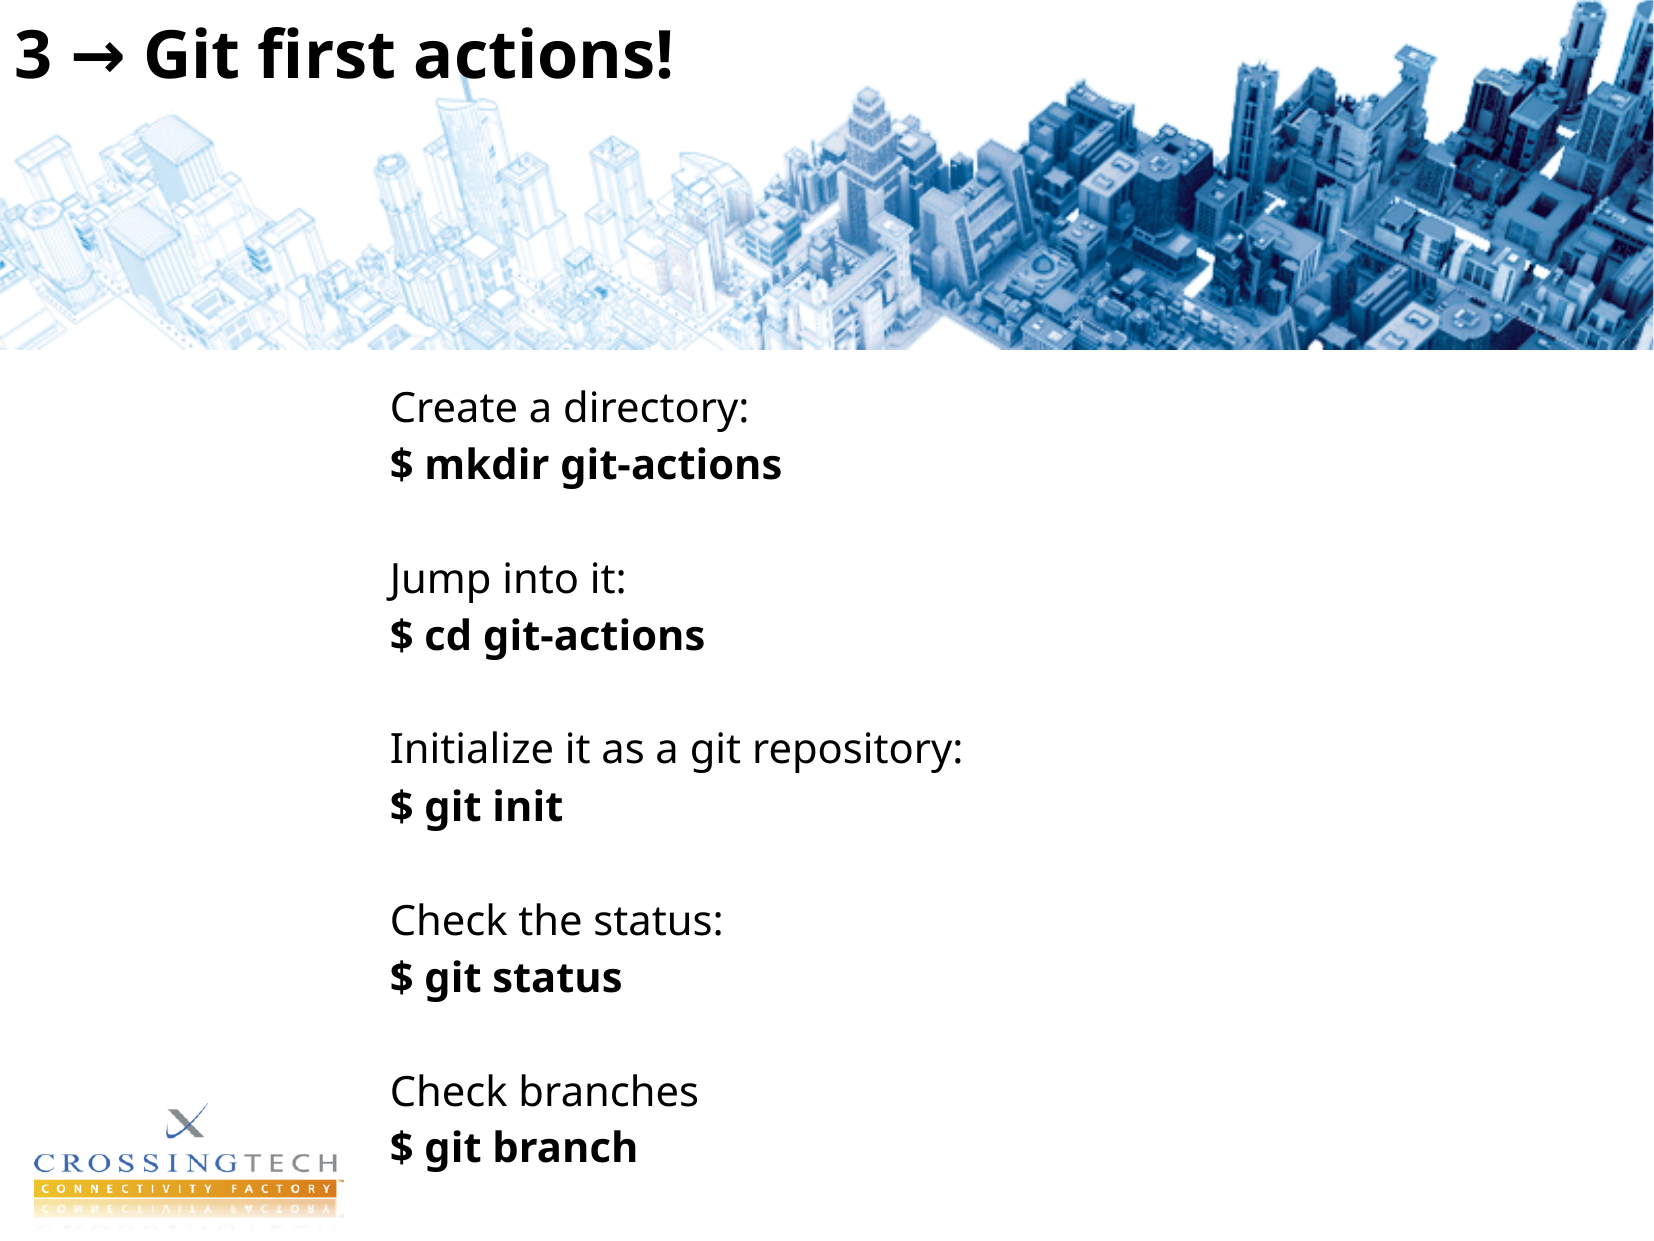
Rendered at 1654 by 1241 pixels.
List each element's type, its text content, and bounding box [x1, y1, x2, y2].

picture [34, 1103, 344, 1237]
text_box Create a directory: $ mkdir git-actions Jump into it: $ cd git-actions Initialize it as a git repository: $ git init Check the status: $ git status Check branches $ git branch [375, 369, 1259, 1064]
picture [0, 0, 1654, 350]
text_box 3 → Git first actions! [0, 0, 913, 93]
